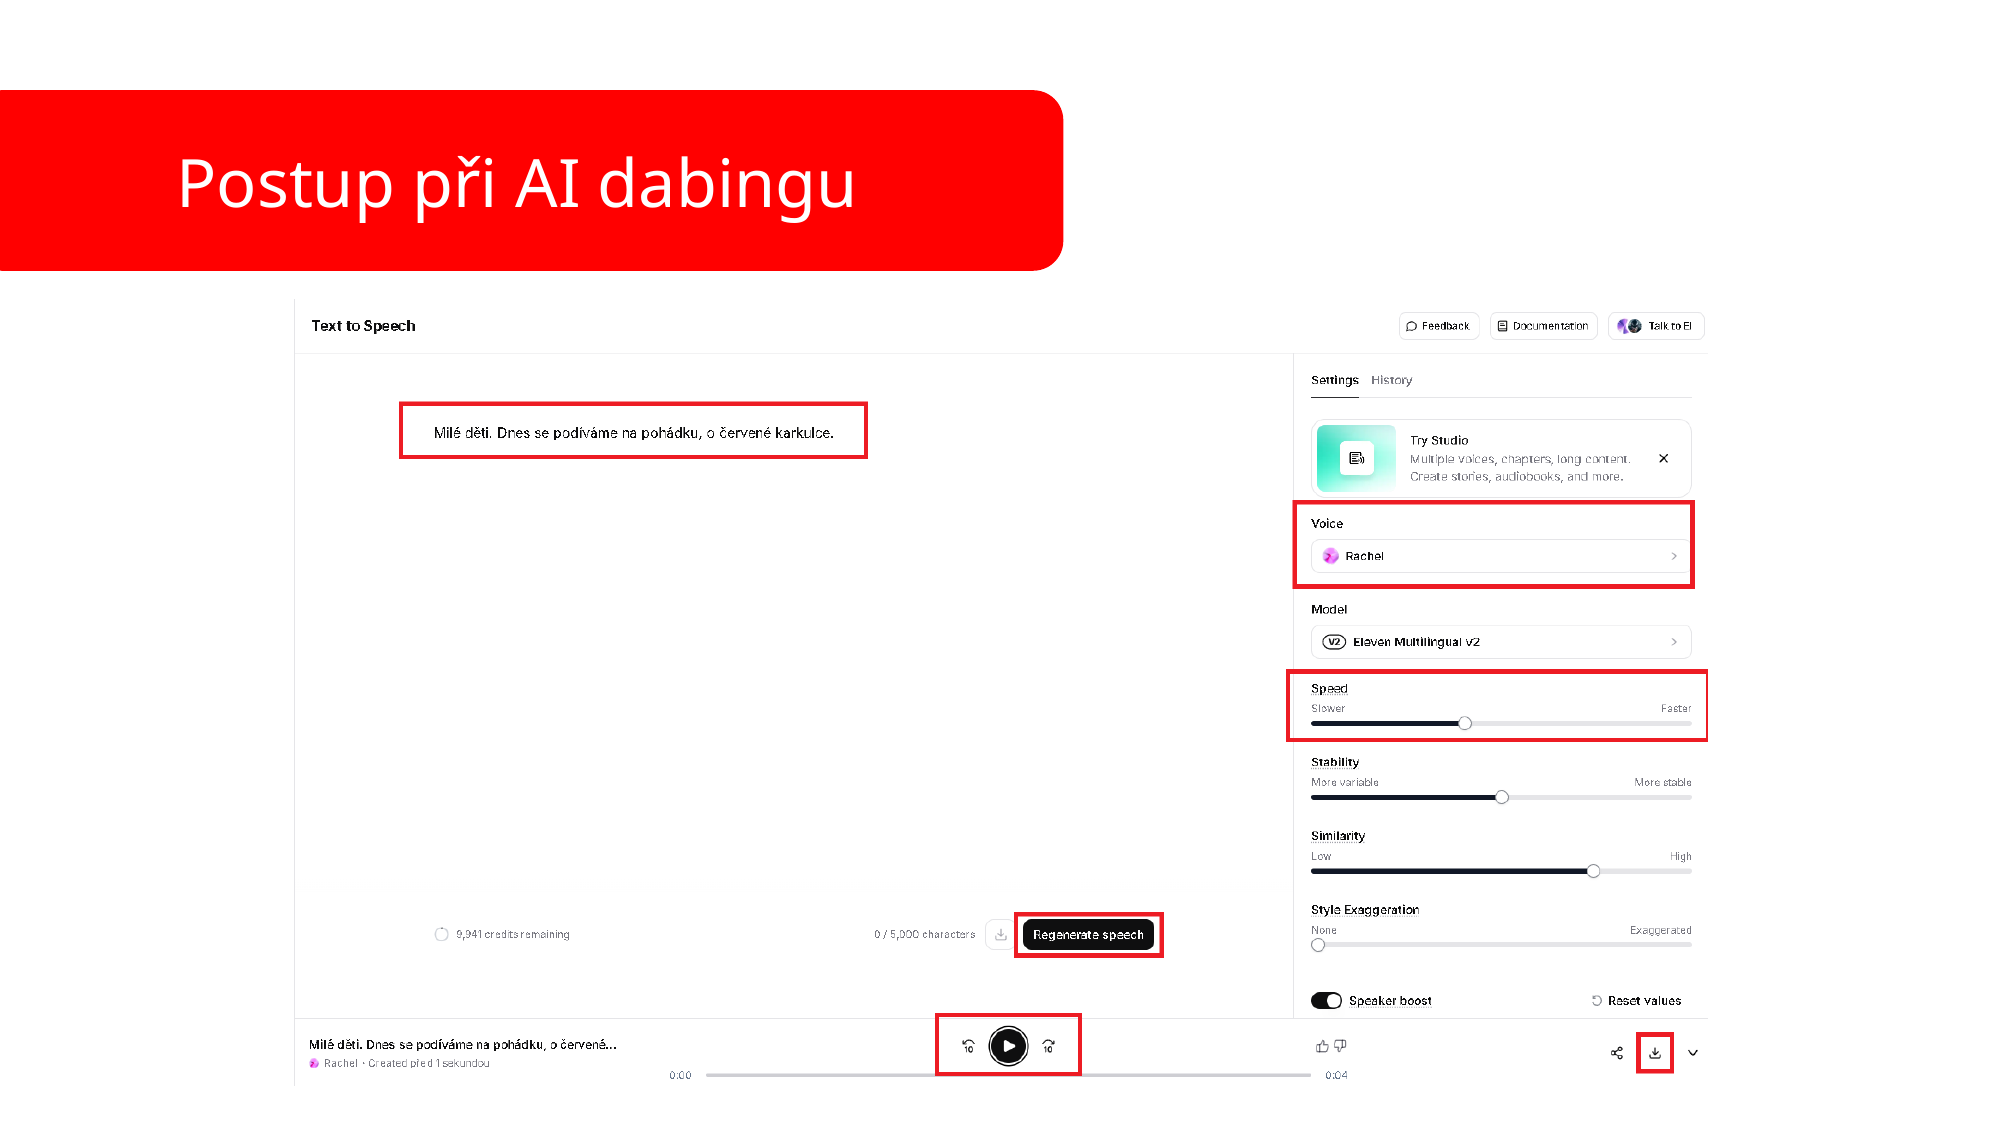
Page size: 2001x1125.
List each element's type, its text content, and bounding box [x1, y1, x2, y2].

picture [292, 299, 1708, 1086]
text_box Postup při AI dabingu [0, 90, 1064, 271]
